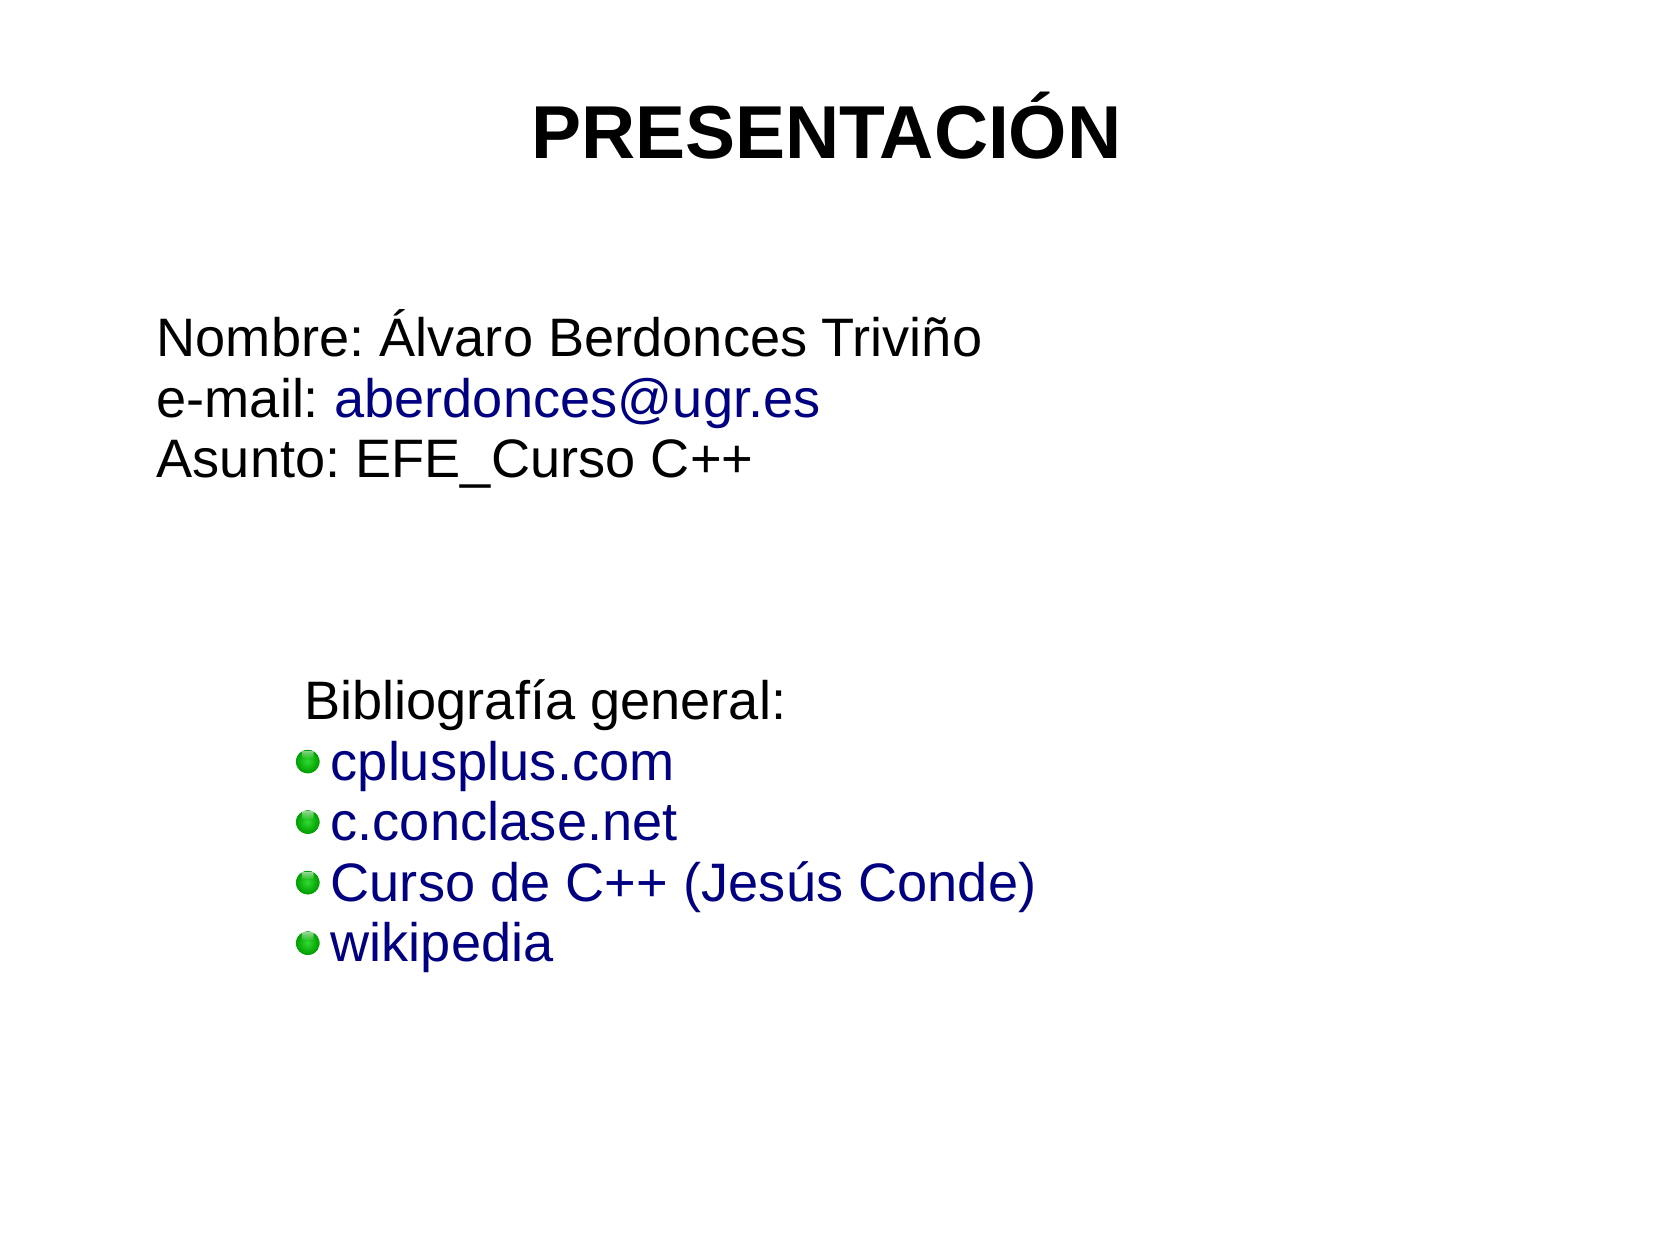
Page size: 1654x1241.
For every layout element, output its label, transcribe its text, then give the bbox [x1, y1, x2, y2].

subtitle Nombre: Álvaro Berdonces Triviño e-mail: aberdonces@ugr.es Asunto: EFE_Curso C++ Bibliografía general: cplusplus.com c.conclase.net Curso de C++ (Jesús Conde) wikipedia [82, 256, 1595, 1146]
title PRESENTACIÓN [82, 29, 1571, 237]
